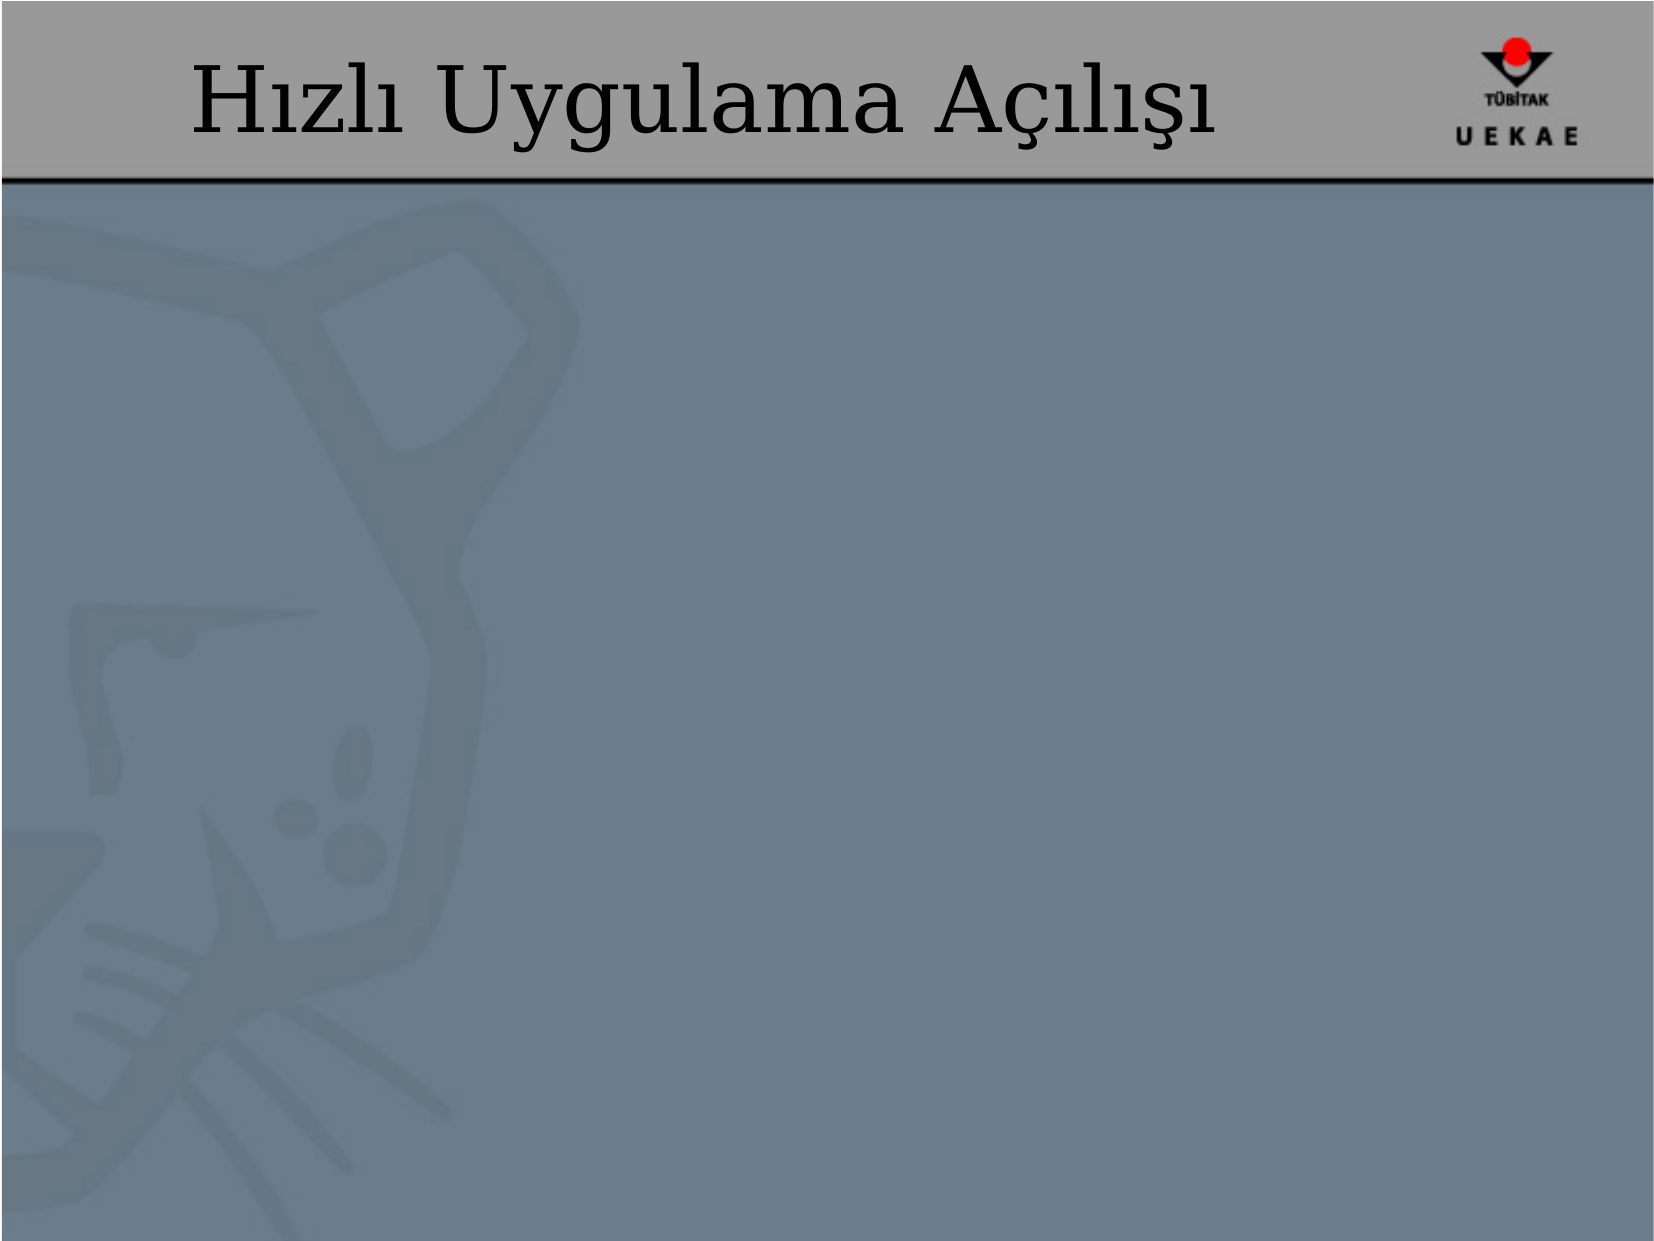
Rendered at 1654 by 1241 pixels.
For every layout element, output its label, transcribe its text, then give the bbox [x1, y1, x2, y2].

picture [1, 1, 1654, 1241]
title Hızlı Uygulama Açılışı [0, 0, 1410, 204]
